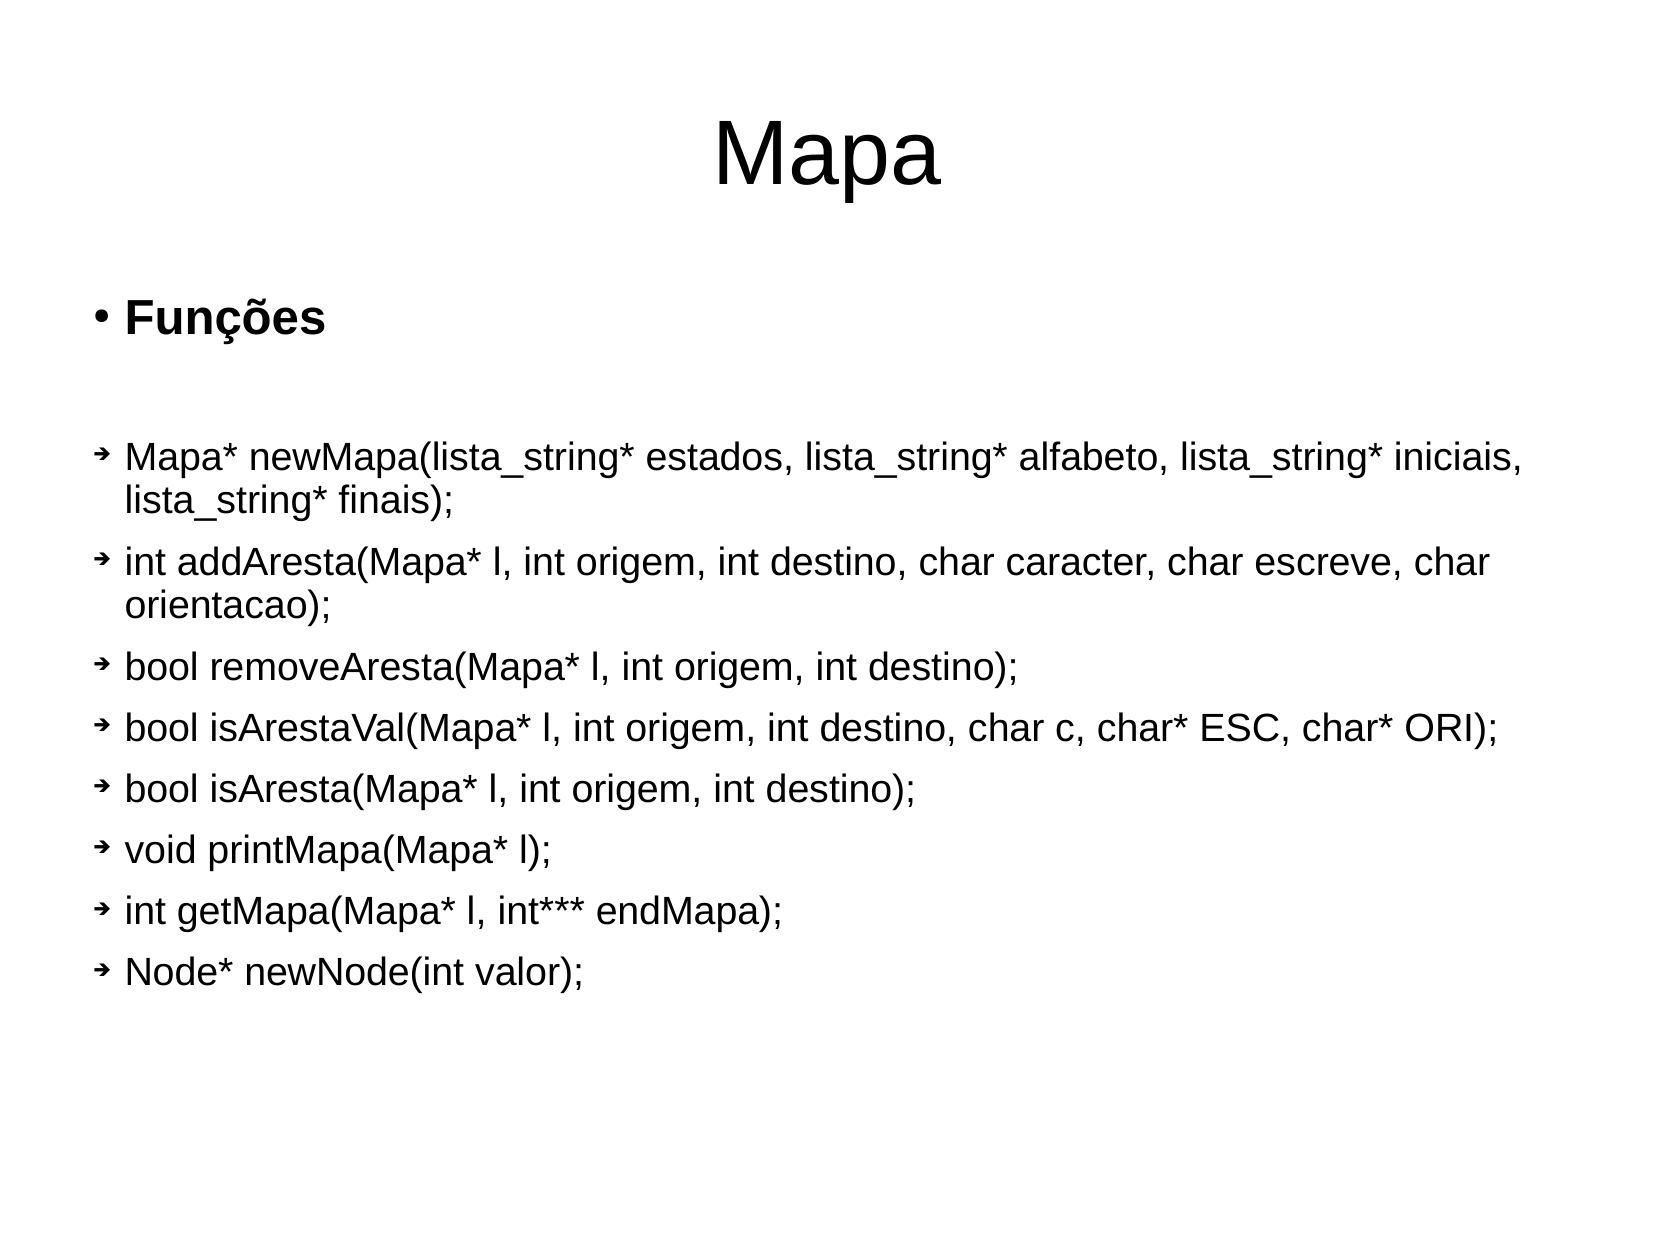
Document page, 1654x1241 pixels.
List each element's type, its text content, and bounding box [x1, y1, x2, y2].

title Mapa [82, 49, 1571, 257]
list Funções Mapa* newMapa(lista_string* estados, lista_string* alfabeto, lista_string* iniciais, lista_string* finais); int addAresta(Mapa* l, int origem, int destino, char caracter, char escreve, char orientacao); bool removeAresta(Mapa* l, int origem, int destino); bool isArestaVal(Mapa* l, int origem, int destino, char c, char* ESC, char* ORI); bool isAresta(Mapa* l, int origem, int destino); void printMapa(Mapa* l); int getMapa(Mapa* l, int*** endMapa); Node* newNode(int valor); [82, 290, 1571, 1010]
